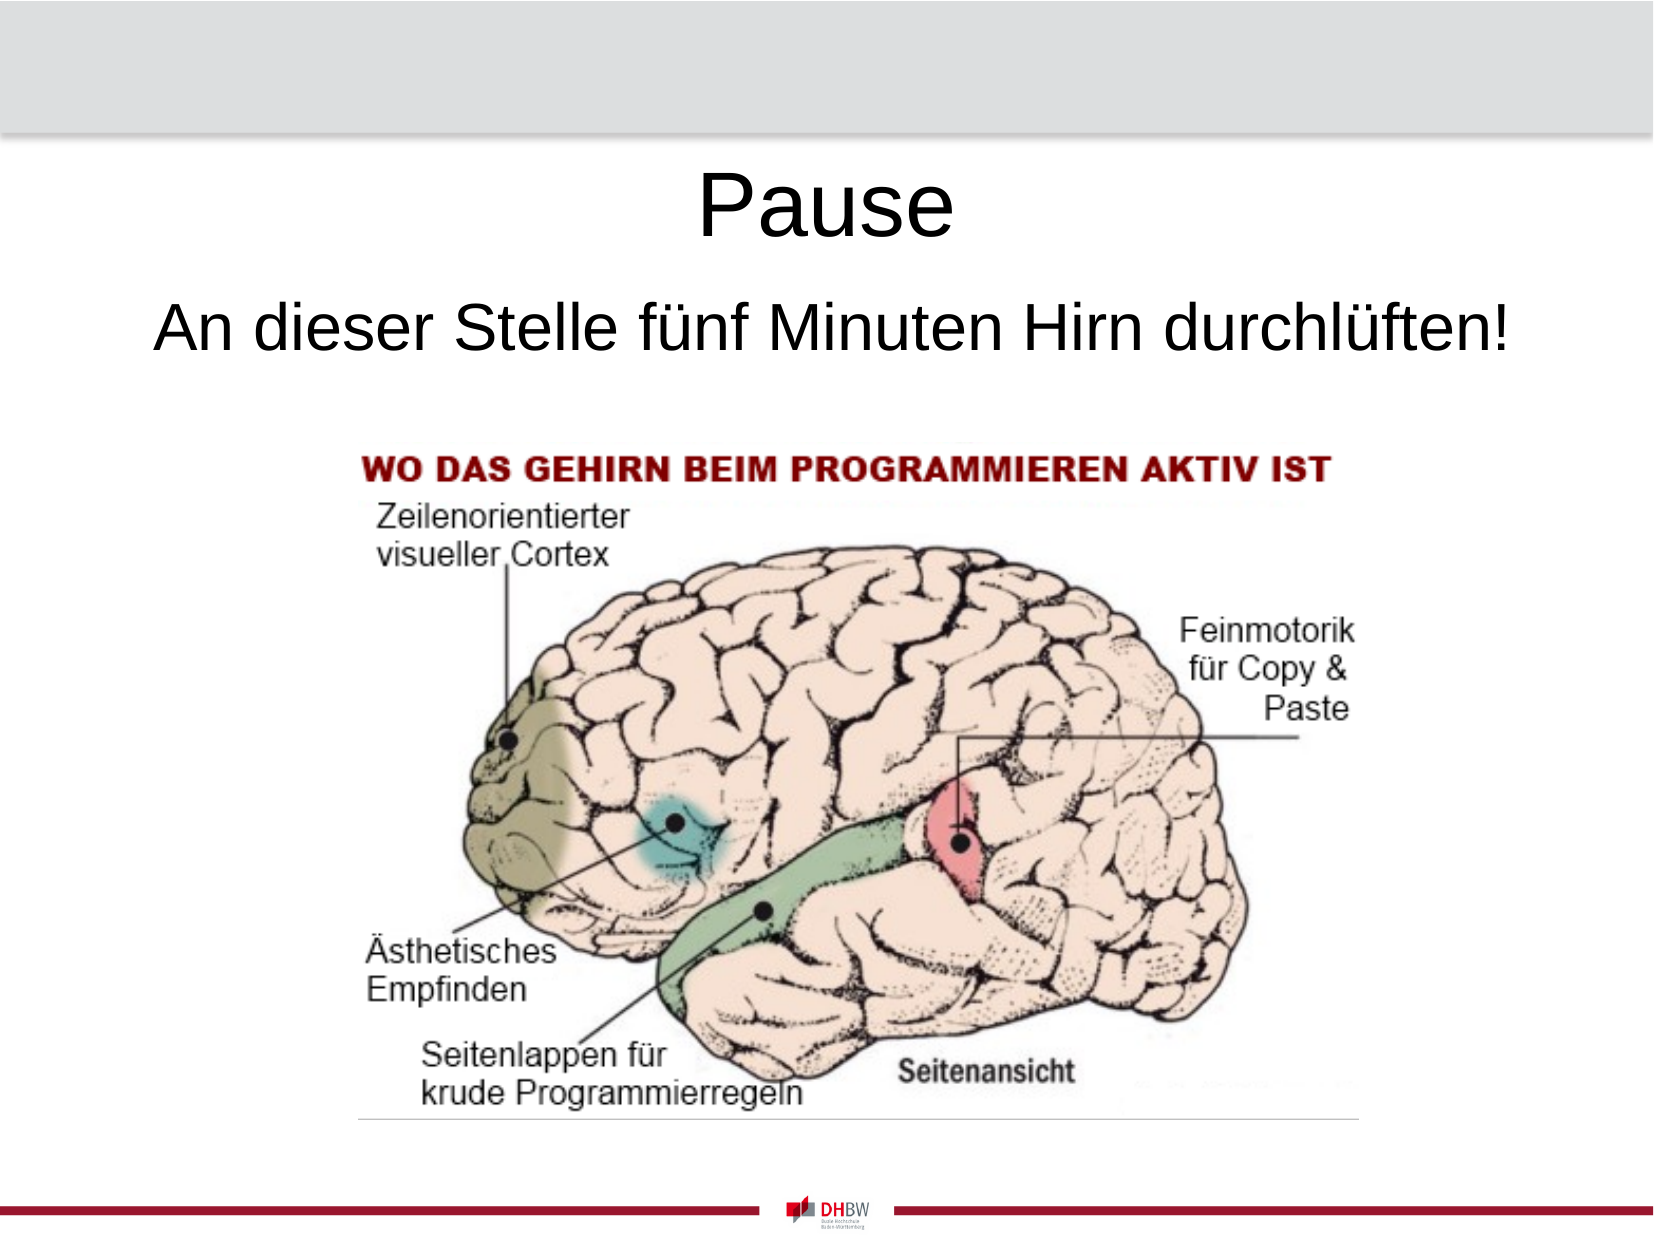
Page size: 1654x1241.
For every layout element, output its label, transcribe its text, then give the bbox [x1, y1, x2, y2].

picture [0, 1, 1654, 1237]
title Pause [82, 49, 1571, 257]
list An dieser Stelle fünf Minuten Hirn durchlüften! [82, 290, 1571, 1010]
